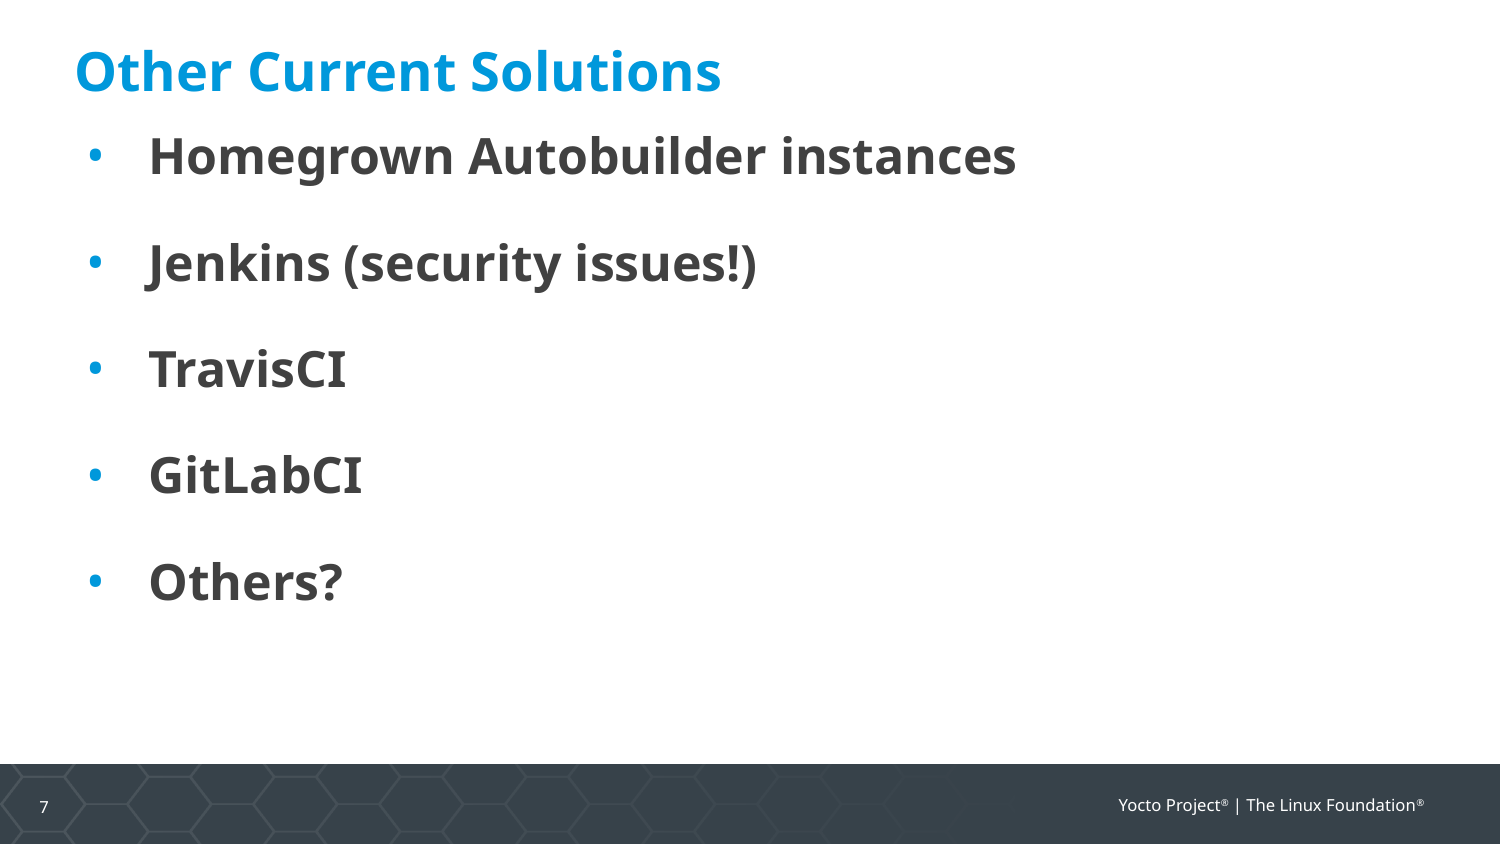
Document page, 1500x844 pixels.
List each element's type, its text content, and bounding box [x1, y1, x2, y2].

list Homegrown Autobuilder instances Jenkins (security issues!) TravisCI GitLabCI Others? [73, 115, 1425, 734]
picture [0, 0, 1500, 844]
title Other Current Solutions [74, 37, 1425, 114]
